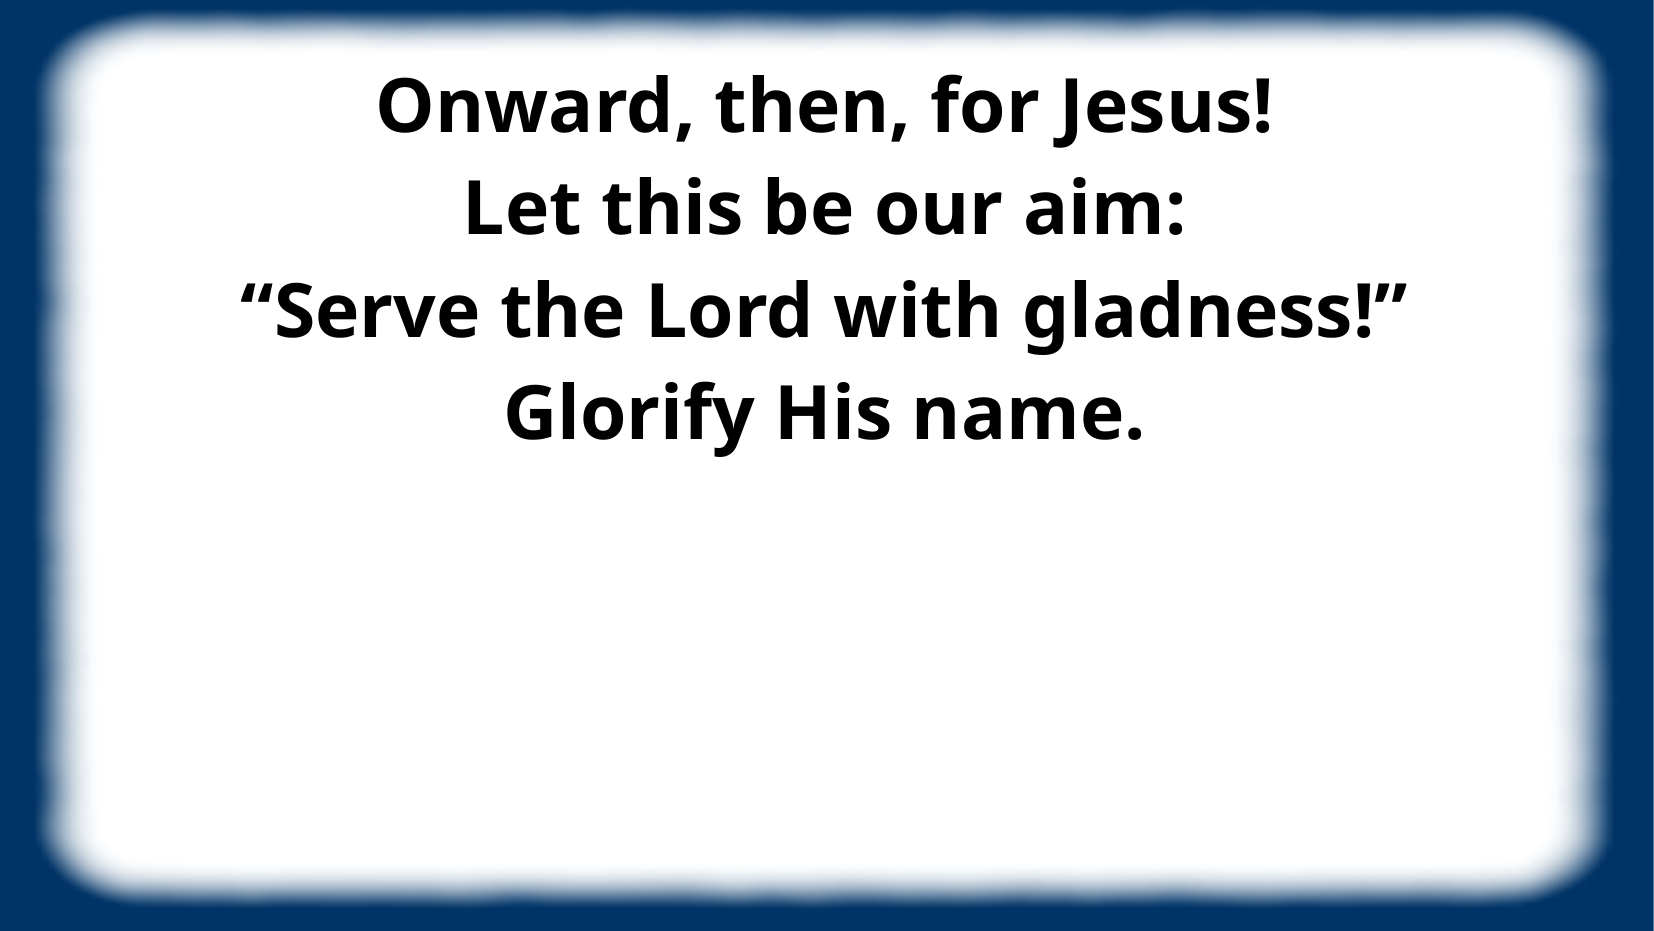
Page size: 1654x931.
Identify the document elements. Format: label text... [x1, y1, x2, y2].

text_box Onward, then, for Jesus! Let this be our aim: “Serve the Lord with gladness!” Glorify His name. [90, 45, 1561, 460]
picture [0, 0, 1654, 931]
